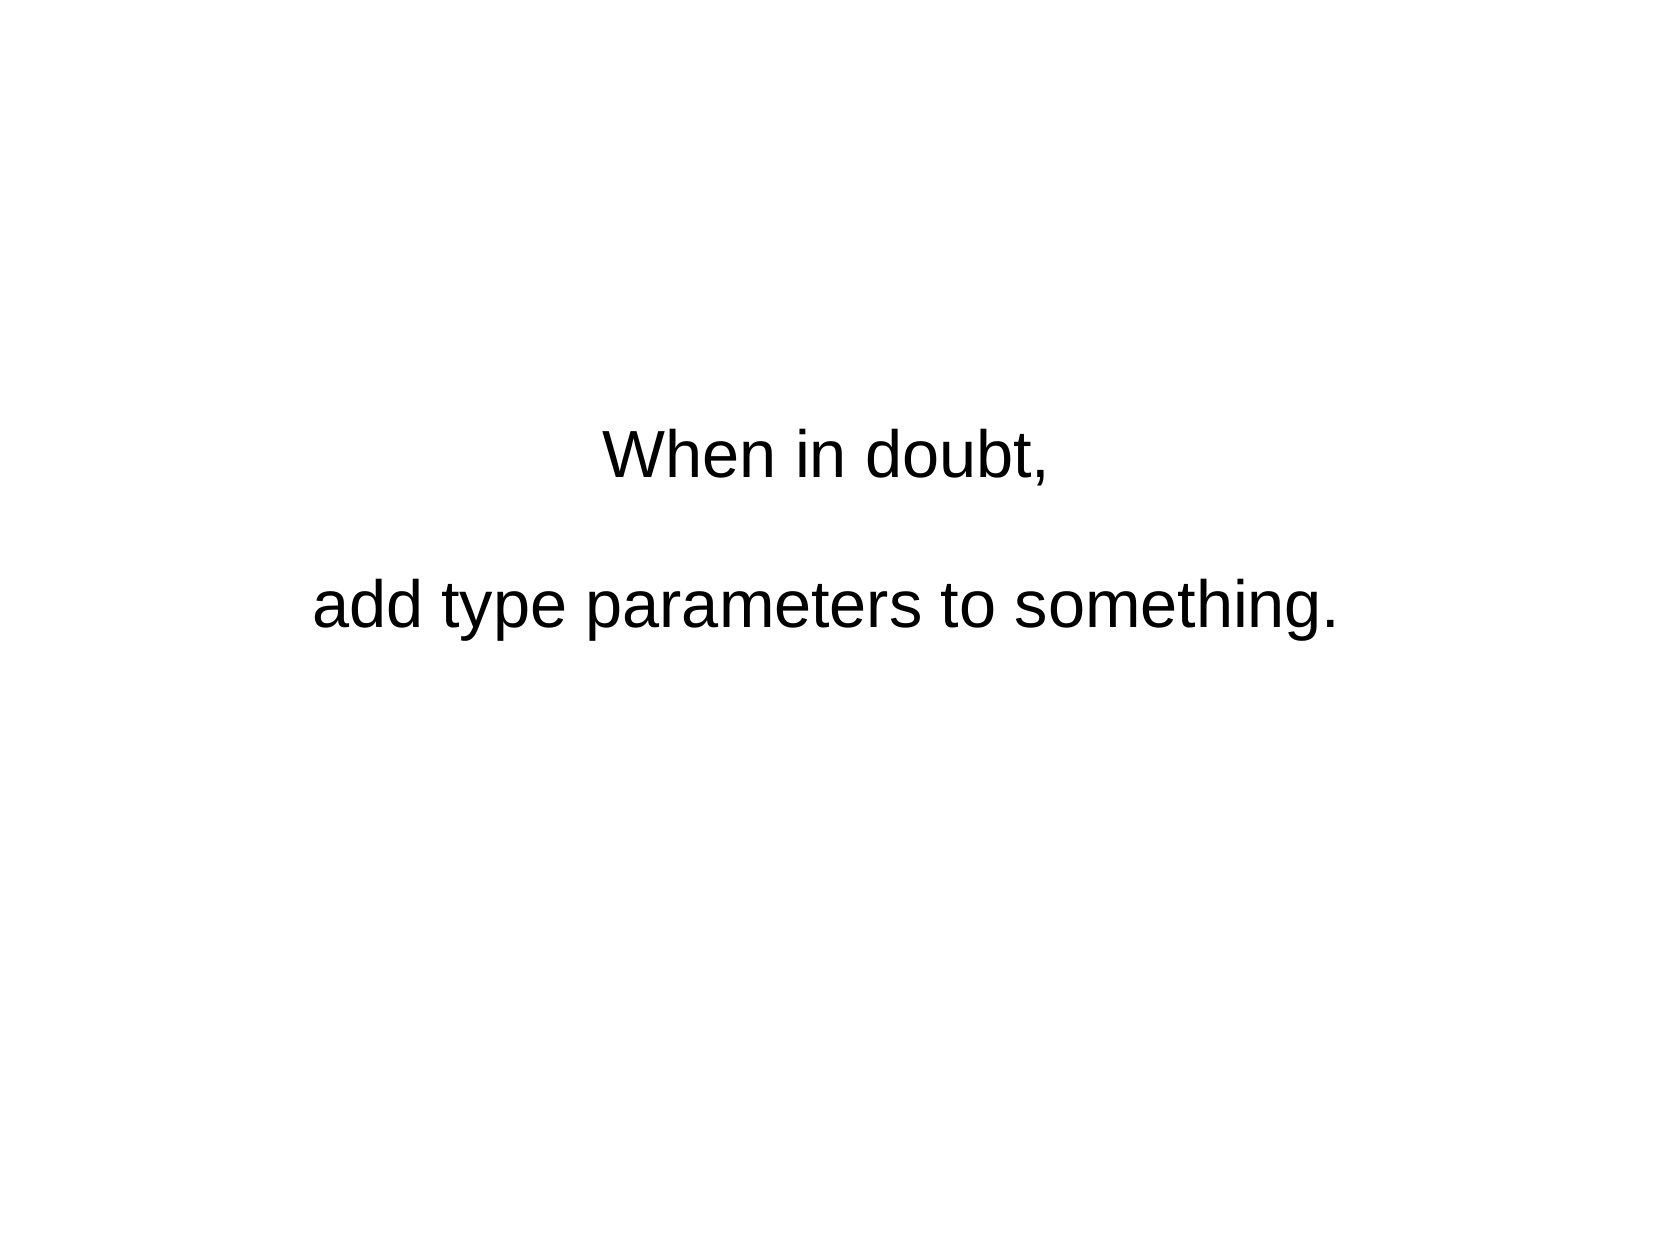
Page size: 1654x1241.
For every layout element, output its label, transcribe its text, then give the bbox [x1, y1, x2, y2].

subtitle When in doubt, add type parameters to something. [82, 49, 1571, 1010]
